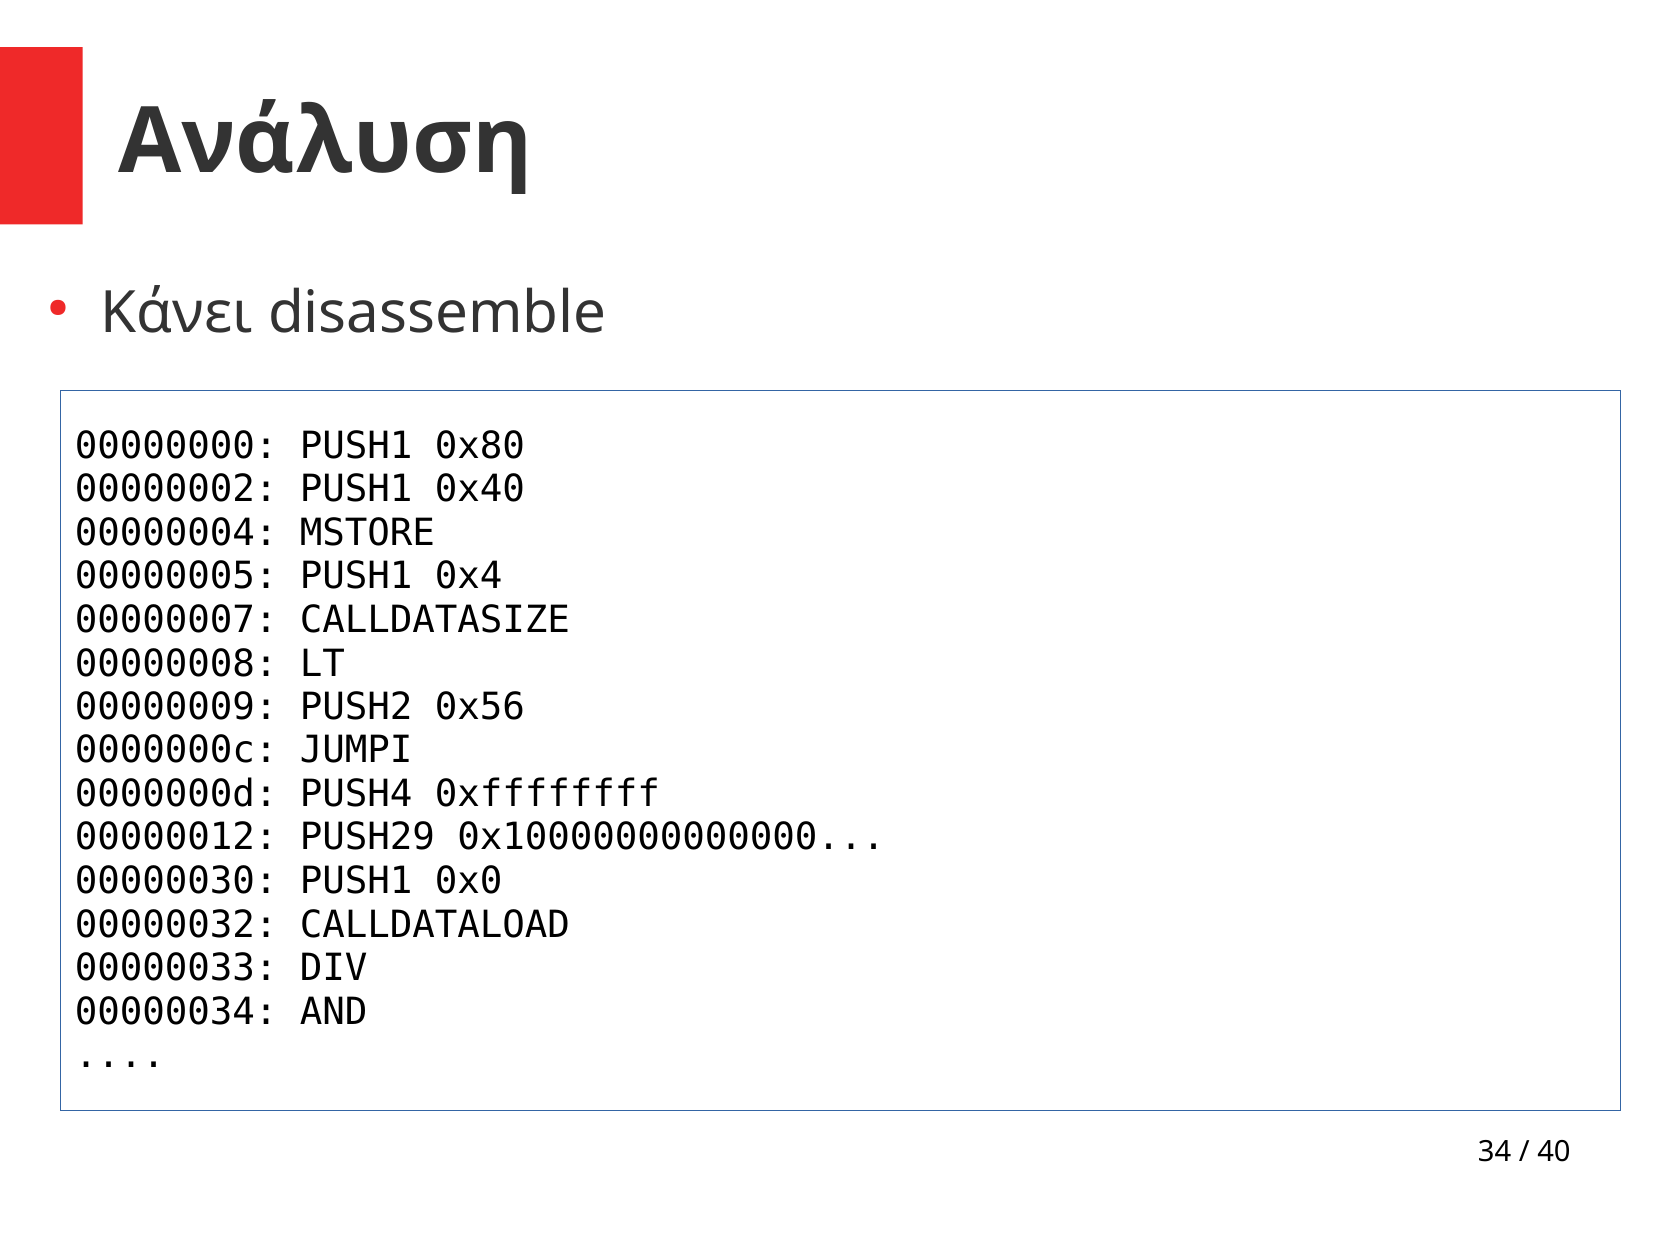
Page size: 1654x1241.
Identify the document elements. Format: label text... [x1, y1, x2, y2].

text_box 00000000: PUSH1 0x80 00000002: PUSH1 0x40 00000004: MSTORE 00000005: PUSH1 0x4 00000007: CALLDATASIZE 00000008: LT 00000009: PUSH2 0x56 0000000c: JUMPI 0000000d: PUSH4 0xffffffff 00000012: PUSH29 0x10000000000000... 00000030: PUSH1 0x0 00000032: CALLDATALOAD 00000033: DIV 00000034: AND .... [60, 390, 1621, 1111]
list Κάνει disassemble [30, 270, 1621, 376]
title Ανάλυση [118, 33, 1571, 241]
